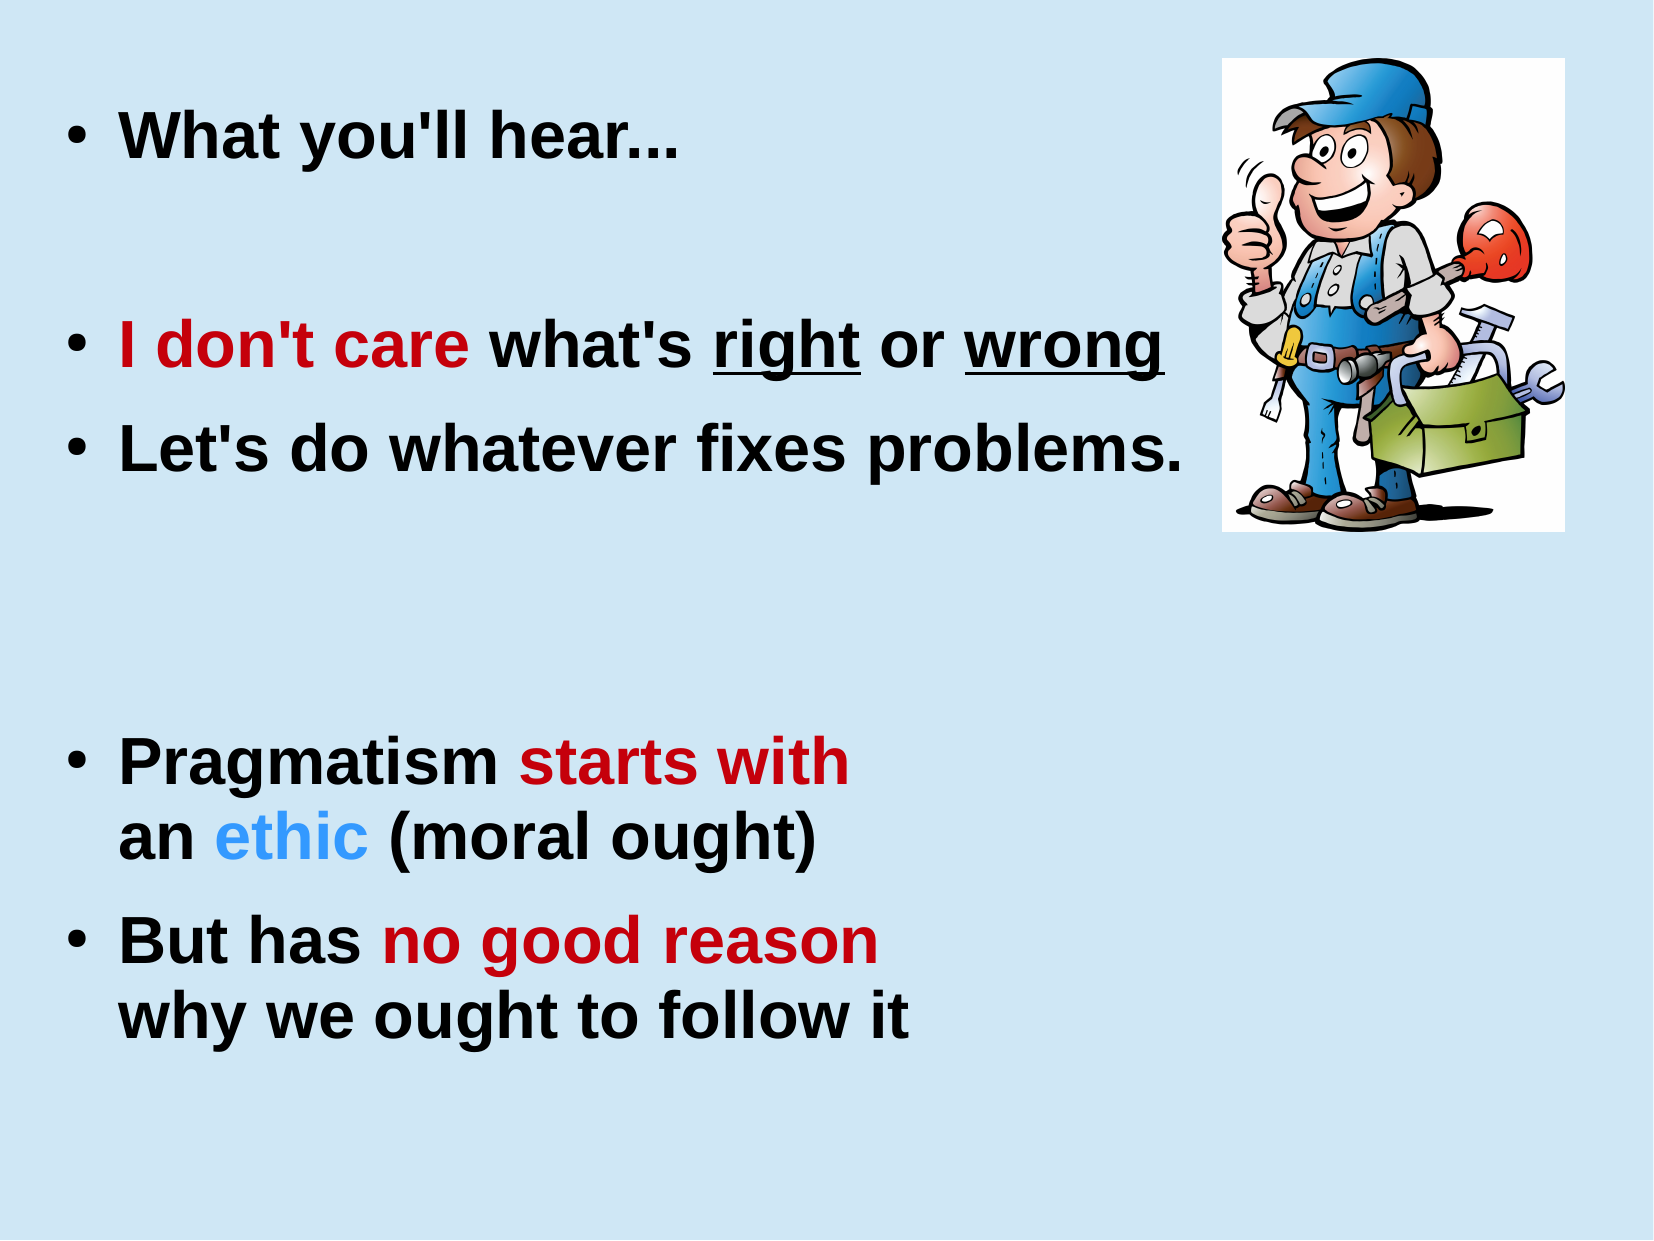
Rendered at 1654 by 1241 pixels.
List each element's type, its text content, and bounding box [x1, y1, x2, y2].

picture [1222, 58, 1565, 532]
list What you'll hear... I don't care what's right or wrong Let's do whatever fixes problems. Pragmatism starts with an ethic (moral ought) But has no good reason why we ought to follow it [47, 98, 1536, 1053]
